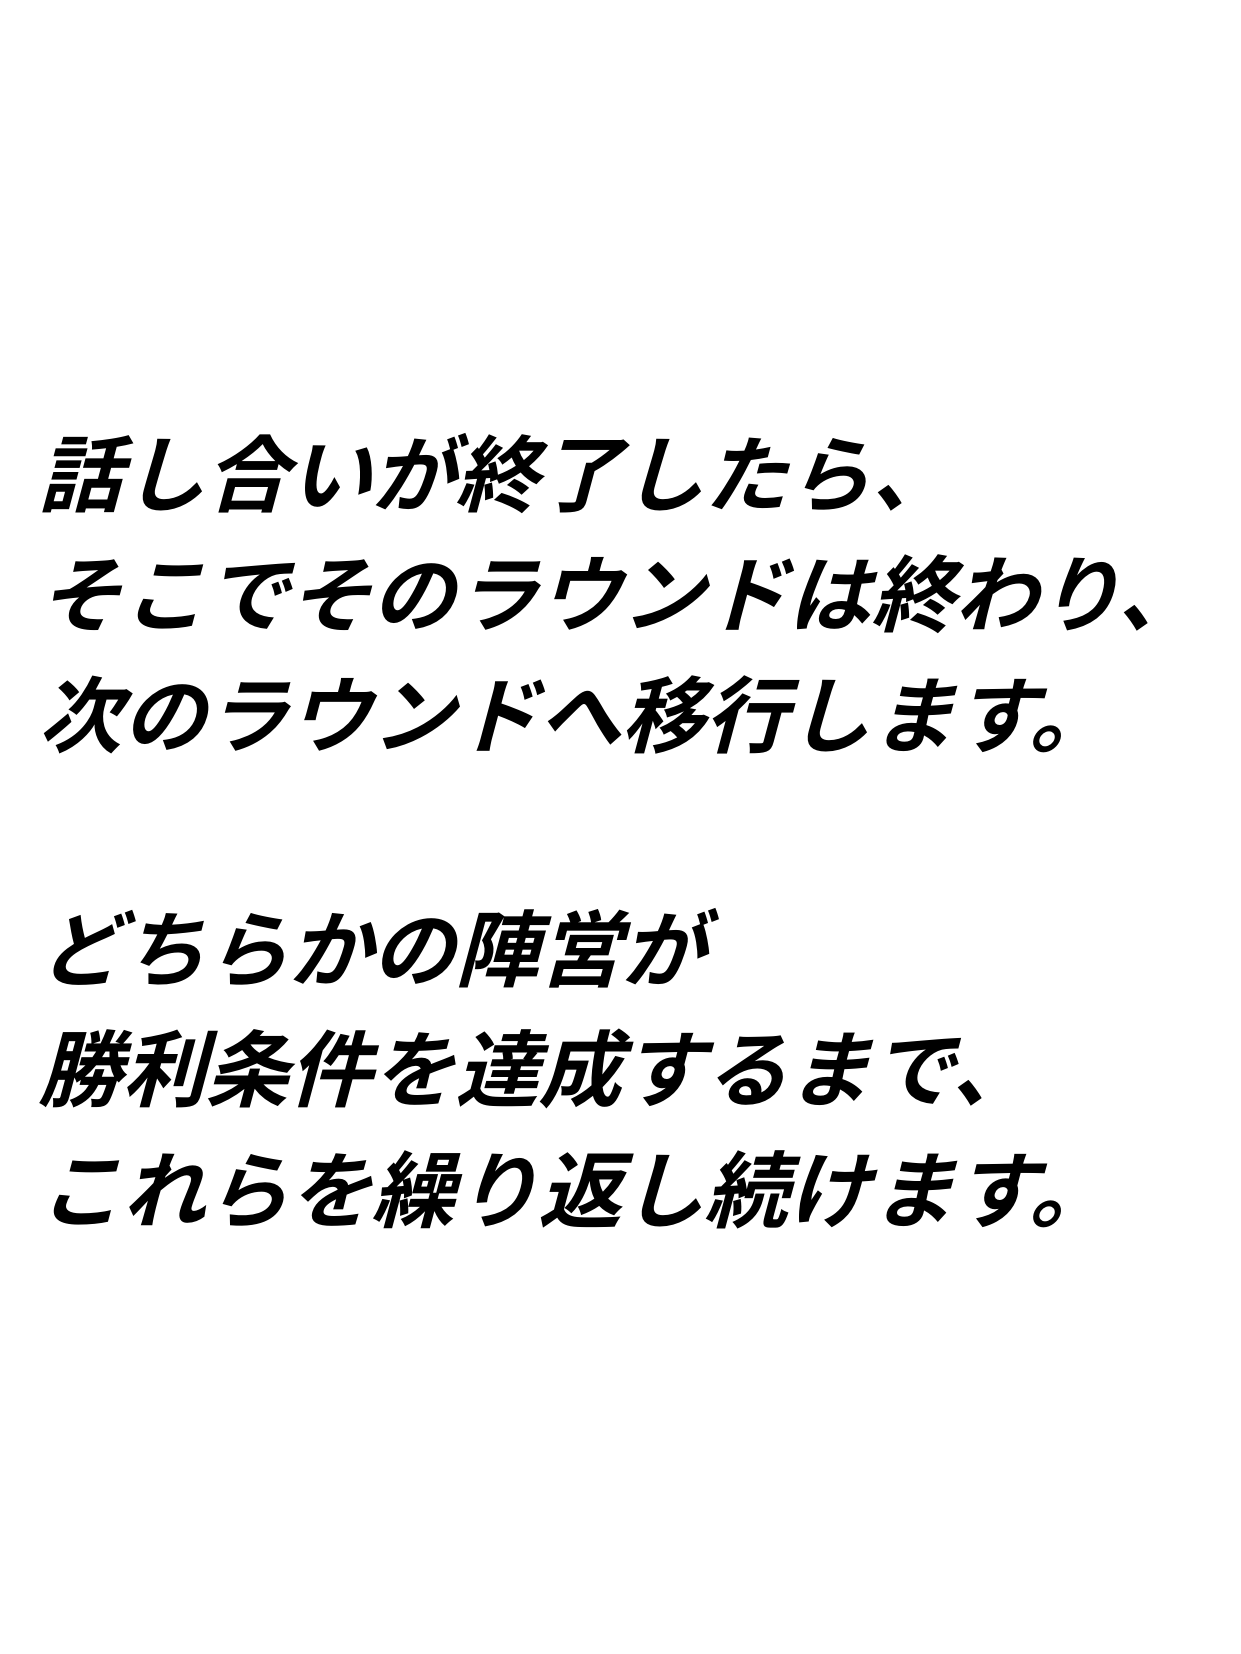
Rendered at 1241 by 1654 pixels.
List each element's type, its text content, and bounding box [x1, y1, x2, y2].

text_box 話し合いが終了したら、 そこでそのラウンドは終わり、 次のラウンドへ移行します。 どちらかの陣営が 勝利条件を達成するまで、 これらを繰り返し続けます。 [188, 527, 1052, 1126]
